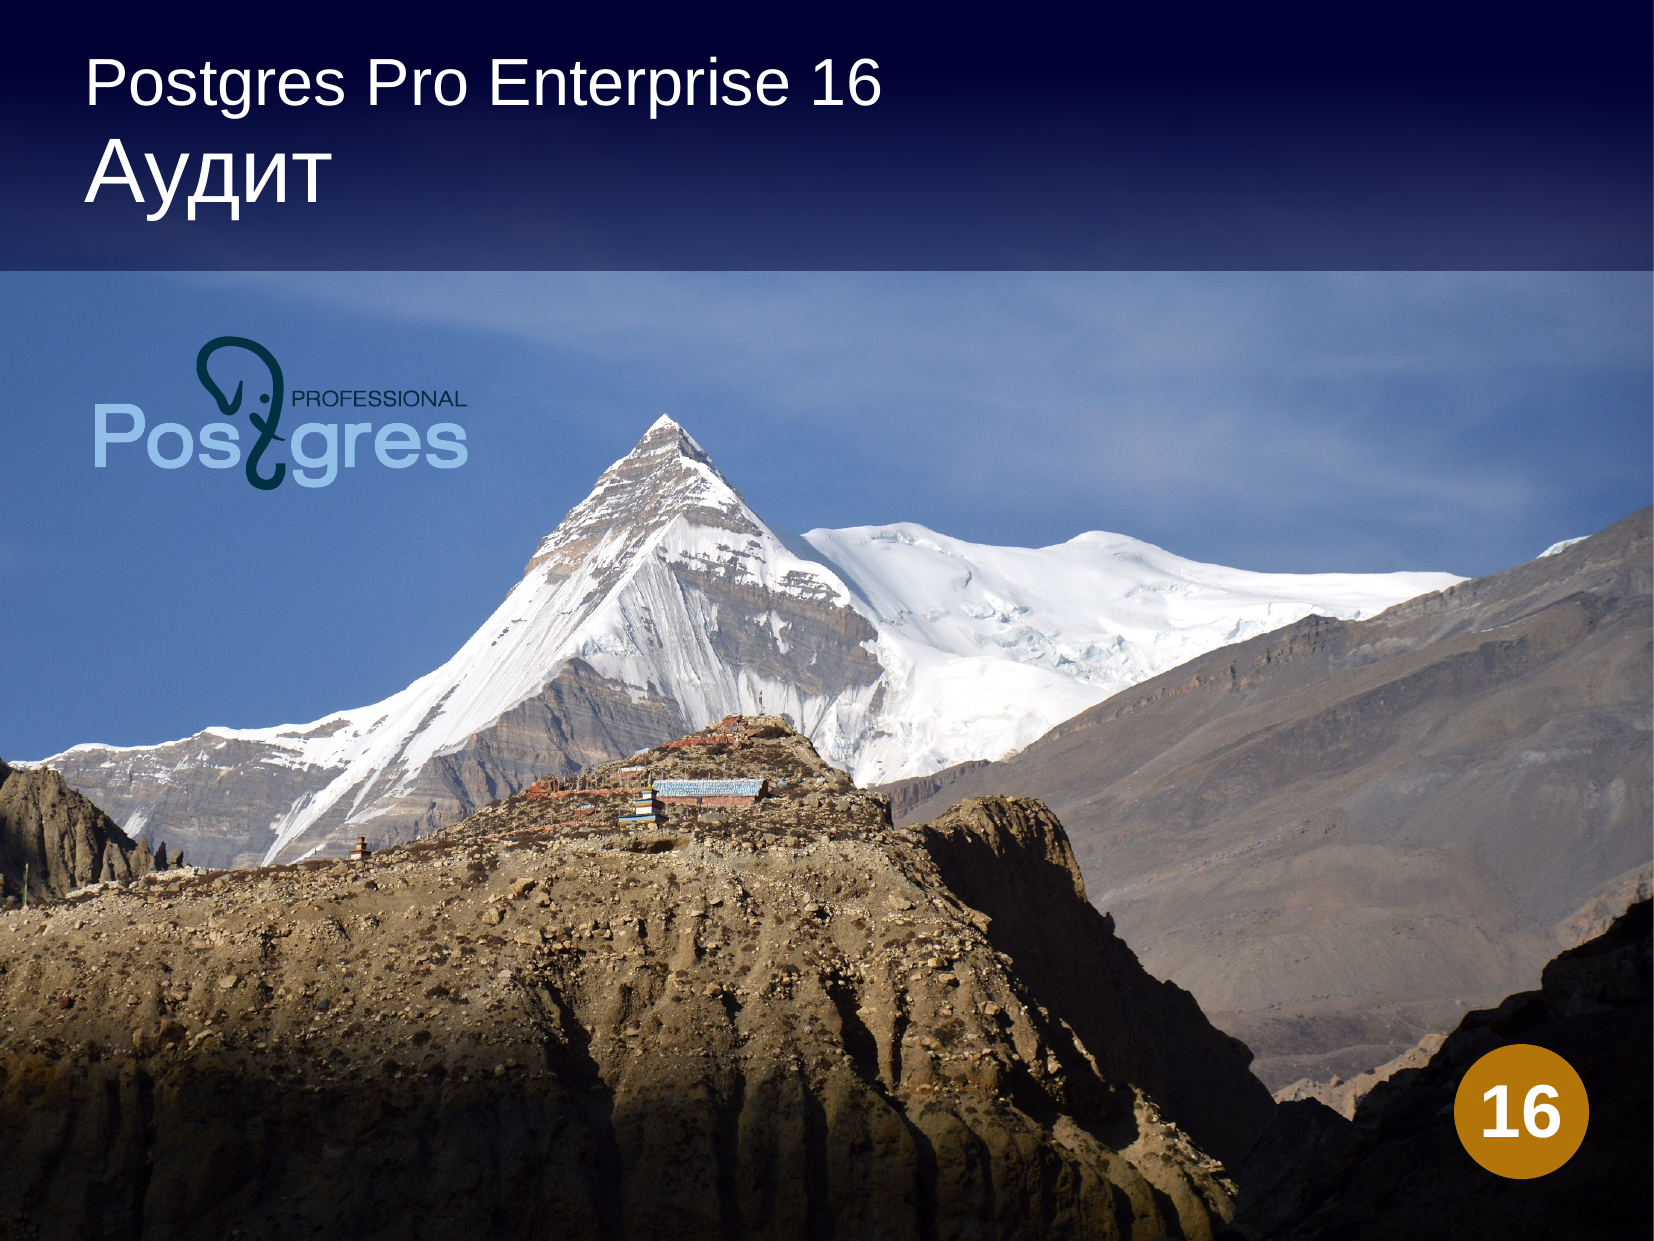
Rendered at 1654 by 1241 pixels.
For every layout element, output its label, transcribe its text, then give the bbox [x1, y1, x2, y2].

text_box 16 [1454, 1044, 1590, 1180]
title Postgres Pro Enterprise 16 Аудит [84, 44, 1636, 251]
picture [0, 271, 1654, 1241]
